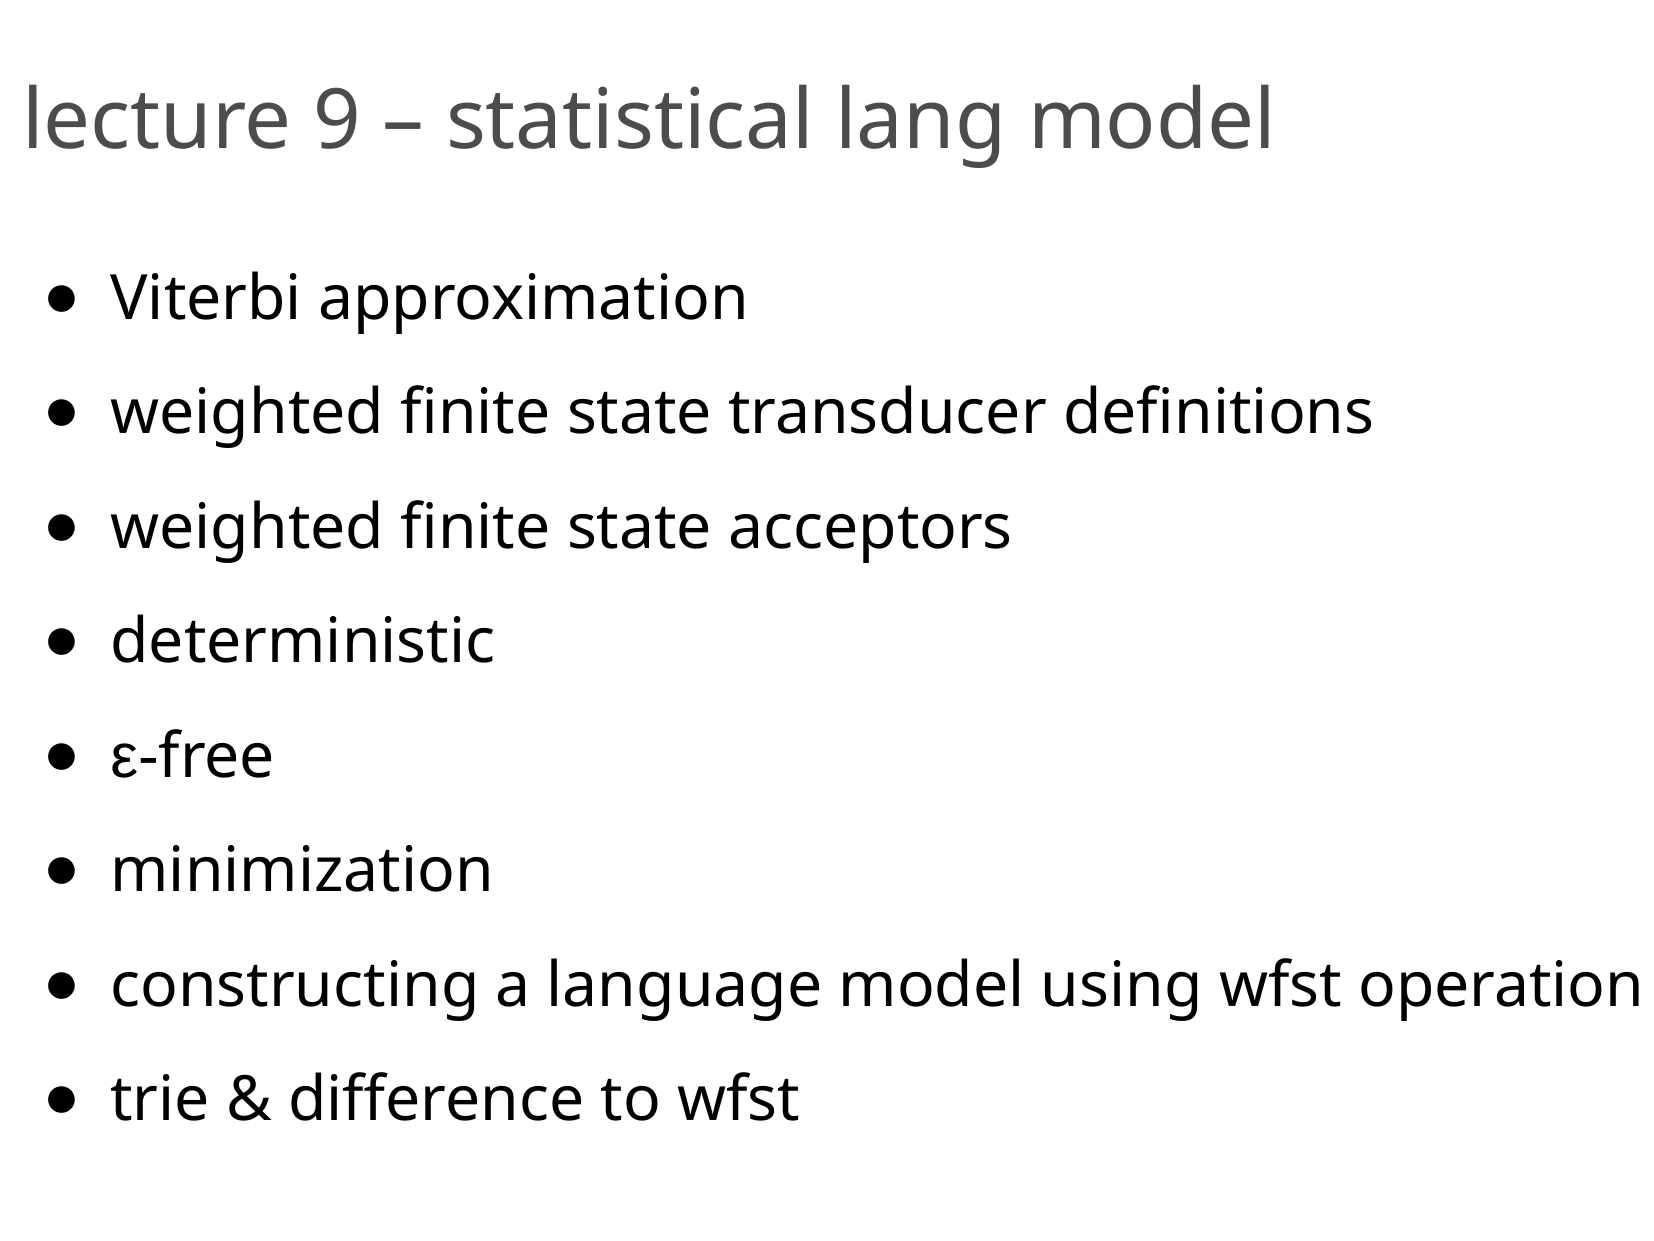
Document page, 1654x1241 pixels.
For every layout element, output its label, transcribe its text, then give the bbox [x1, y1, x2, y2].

title lecture 9 – statistical lang model [22, 26, 1654, 205]
list Viterbi approximation weighted finite state transducer definitions weighted finite state acceptors deterministic ε-free minimization constructing a language model using wfst operation trie & difference to wfst [25, 196, 1654, 1195]
